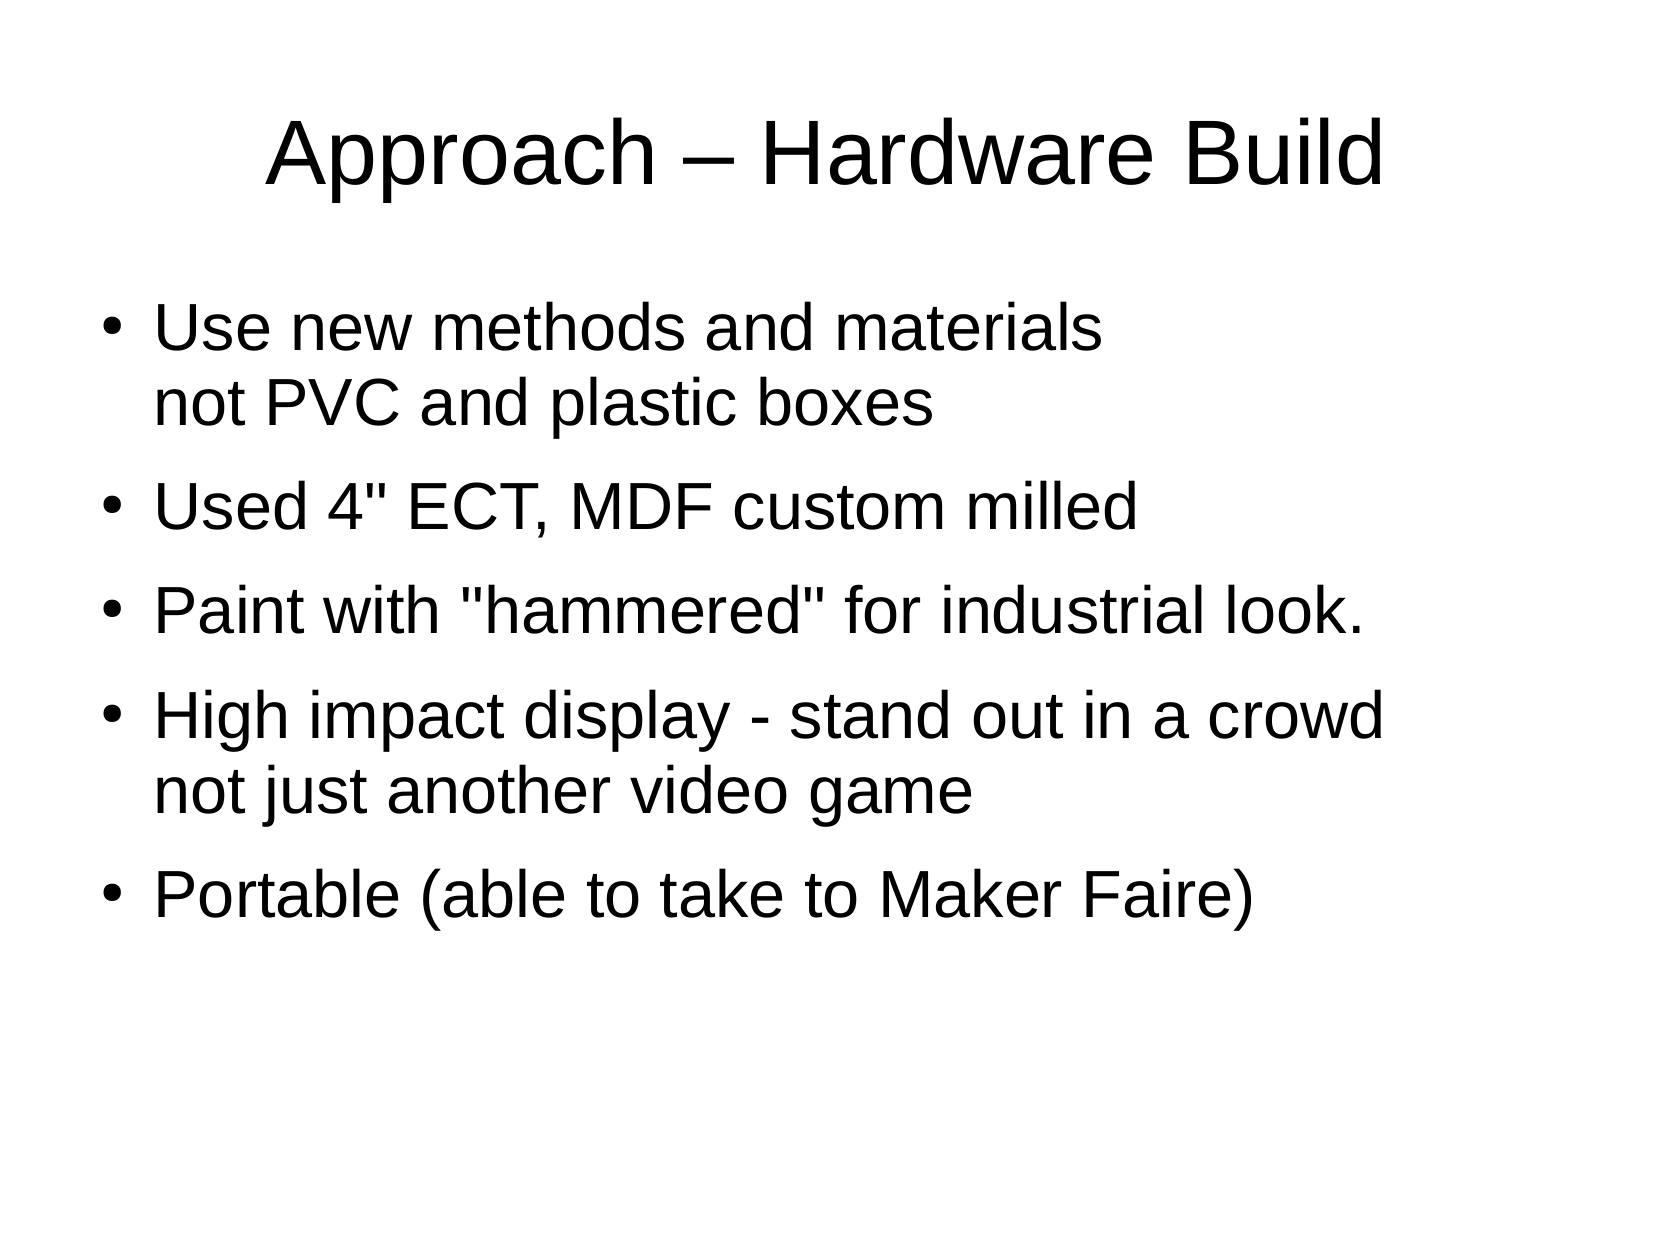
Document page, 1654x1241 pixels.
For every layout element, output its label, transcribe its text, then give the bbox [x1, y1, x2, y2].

title Approach – Hardware Build [82, 49, 1571, 257]
list Use new methods and materials not PVC and plastic boxes Used 4" ECT, MDF custom milled Paint with "hammered" for industrial look. High impact display - stand out in a crowd not just another video game Portable (able to take to Maker Faire) [82, 290, 1571, 1010]
